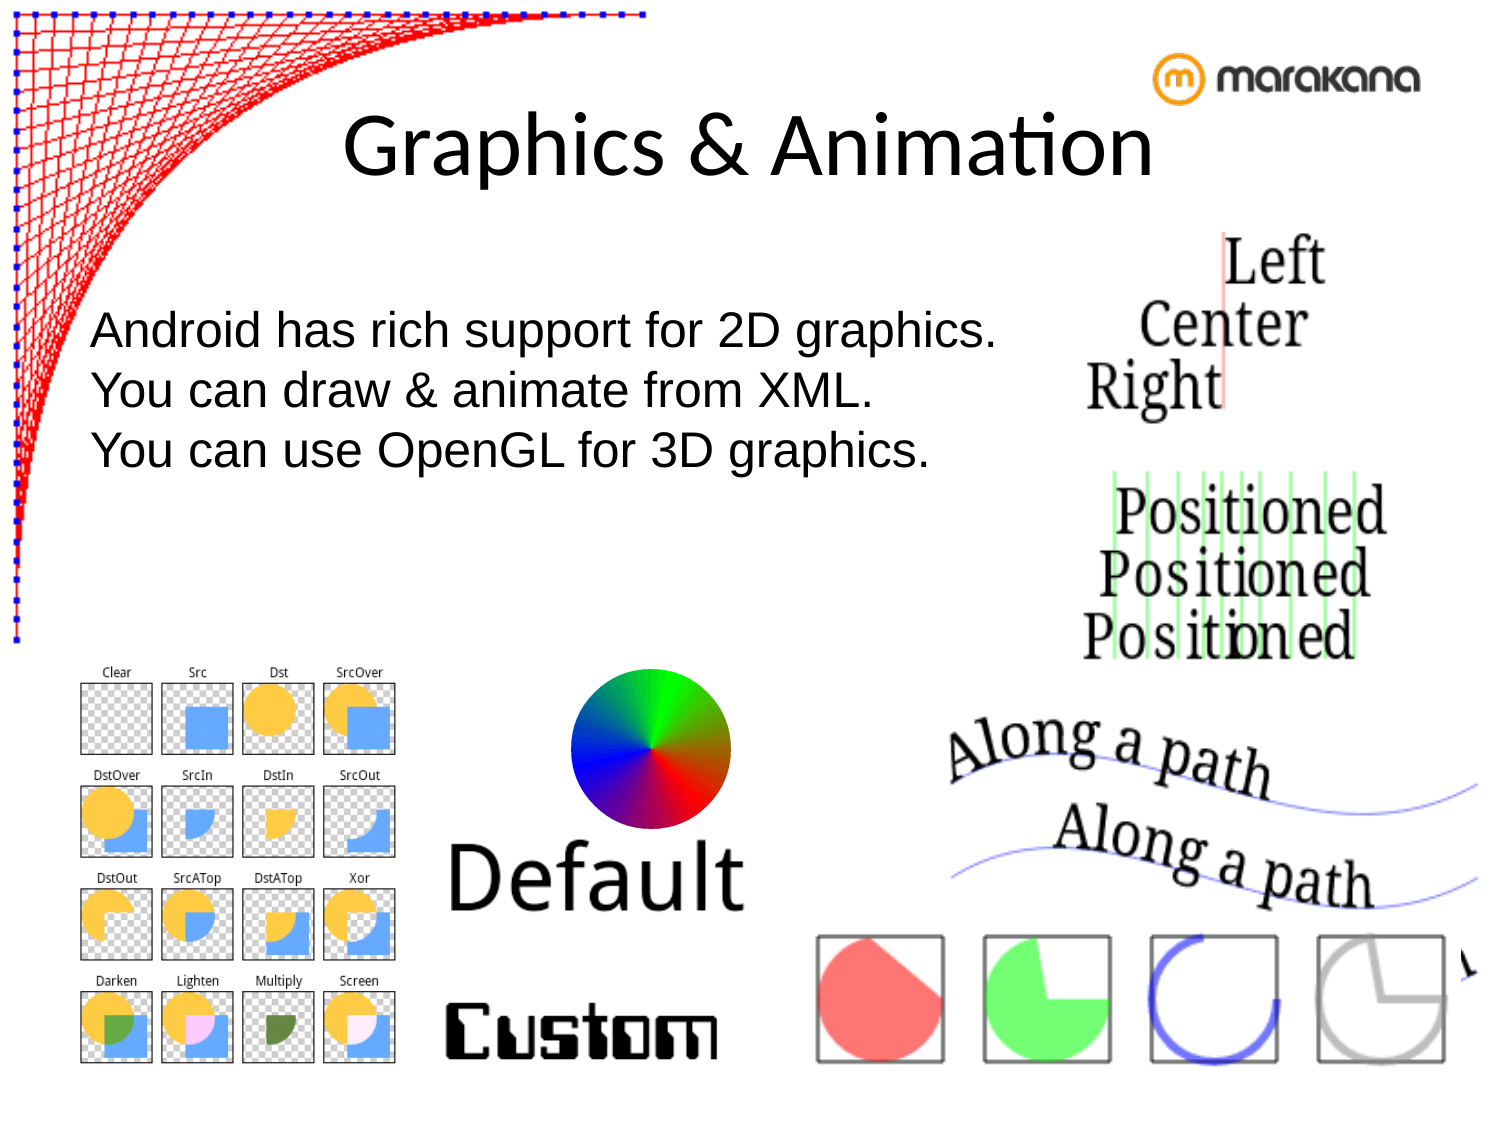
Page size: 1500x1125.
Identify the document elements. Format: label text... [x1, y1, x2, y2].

picture [808, 232, 1500, 1103]
title Graphics & Animation [75, 45, 1425, 233]
picture [75, 662, 402, 1071]
text_box Android has rich support for 2D graphics. You can draw & animate from XML. You can use OpenGL for 3D graphics. [74, 290, 1050, 486]
picture [437, 666, 756, 1071]
picture [10, 8, 663, 650]
